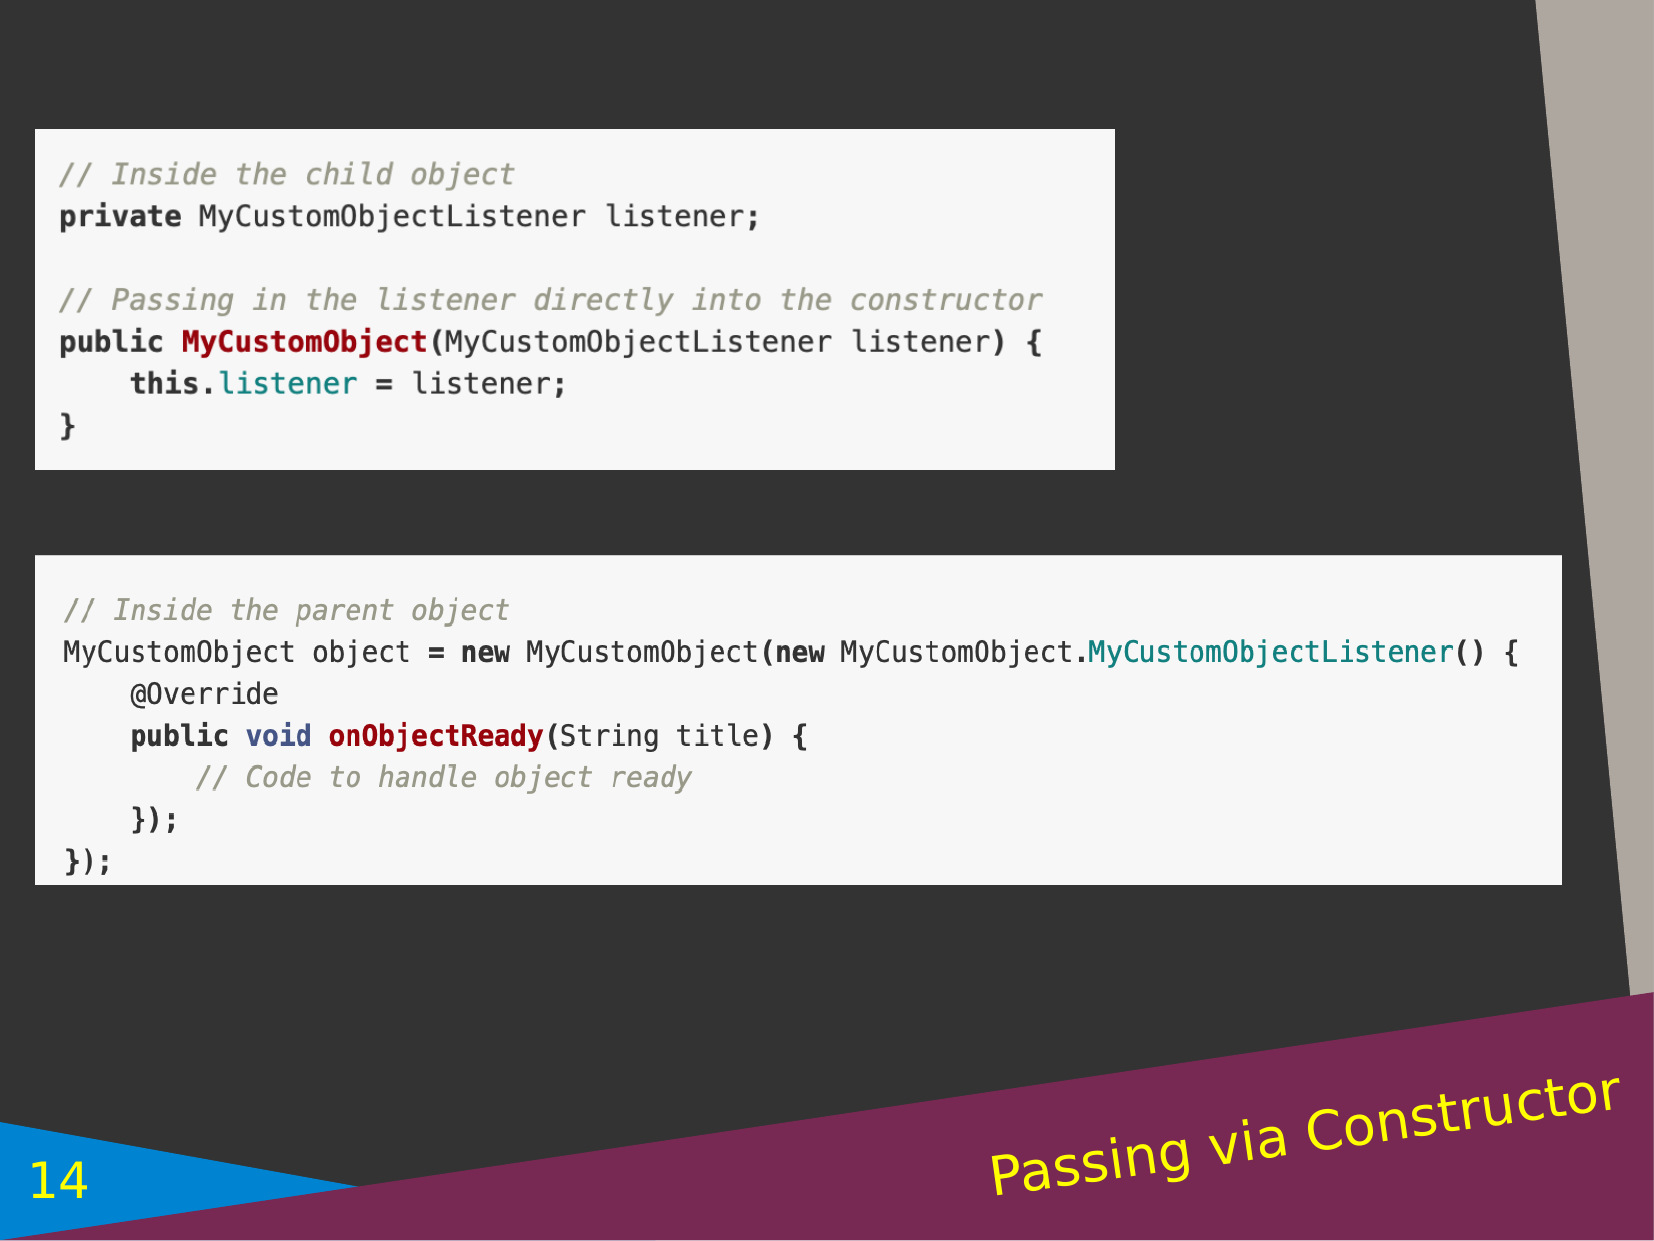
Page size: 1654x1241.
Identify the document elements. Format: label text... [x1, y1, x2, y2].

picture [35, 555, 1562, 885]
title Passing via Constructor [956, 995, 1654, 1241]
picture [35, 129, 1115, 470]
